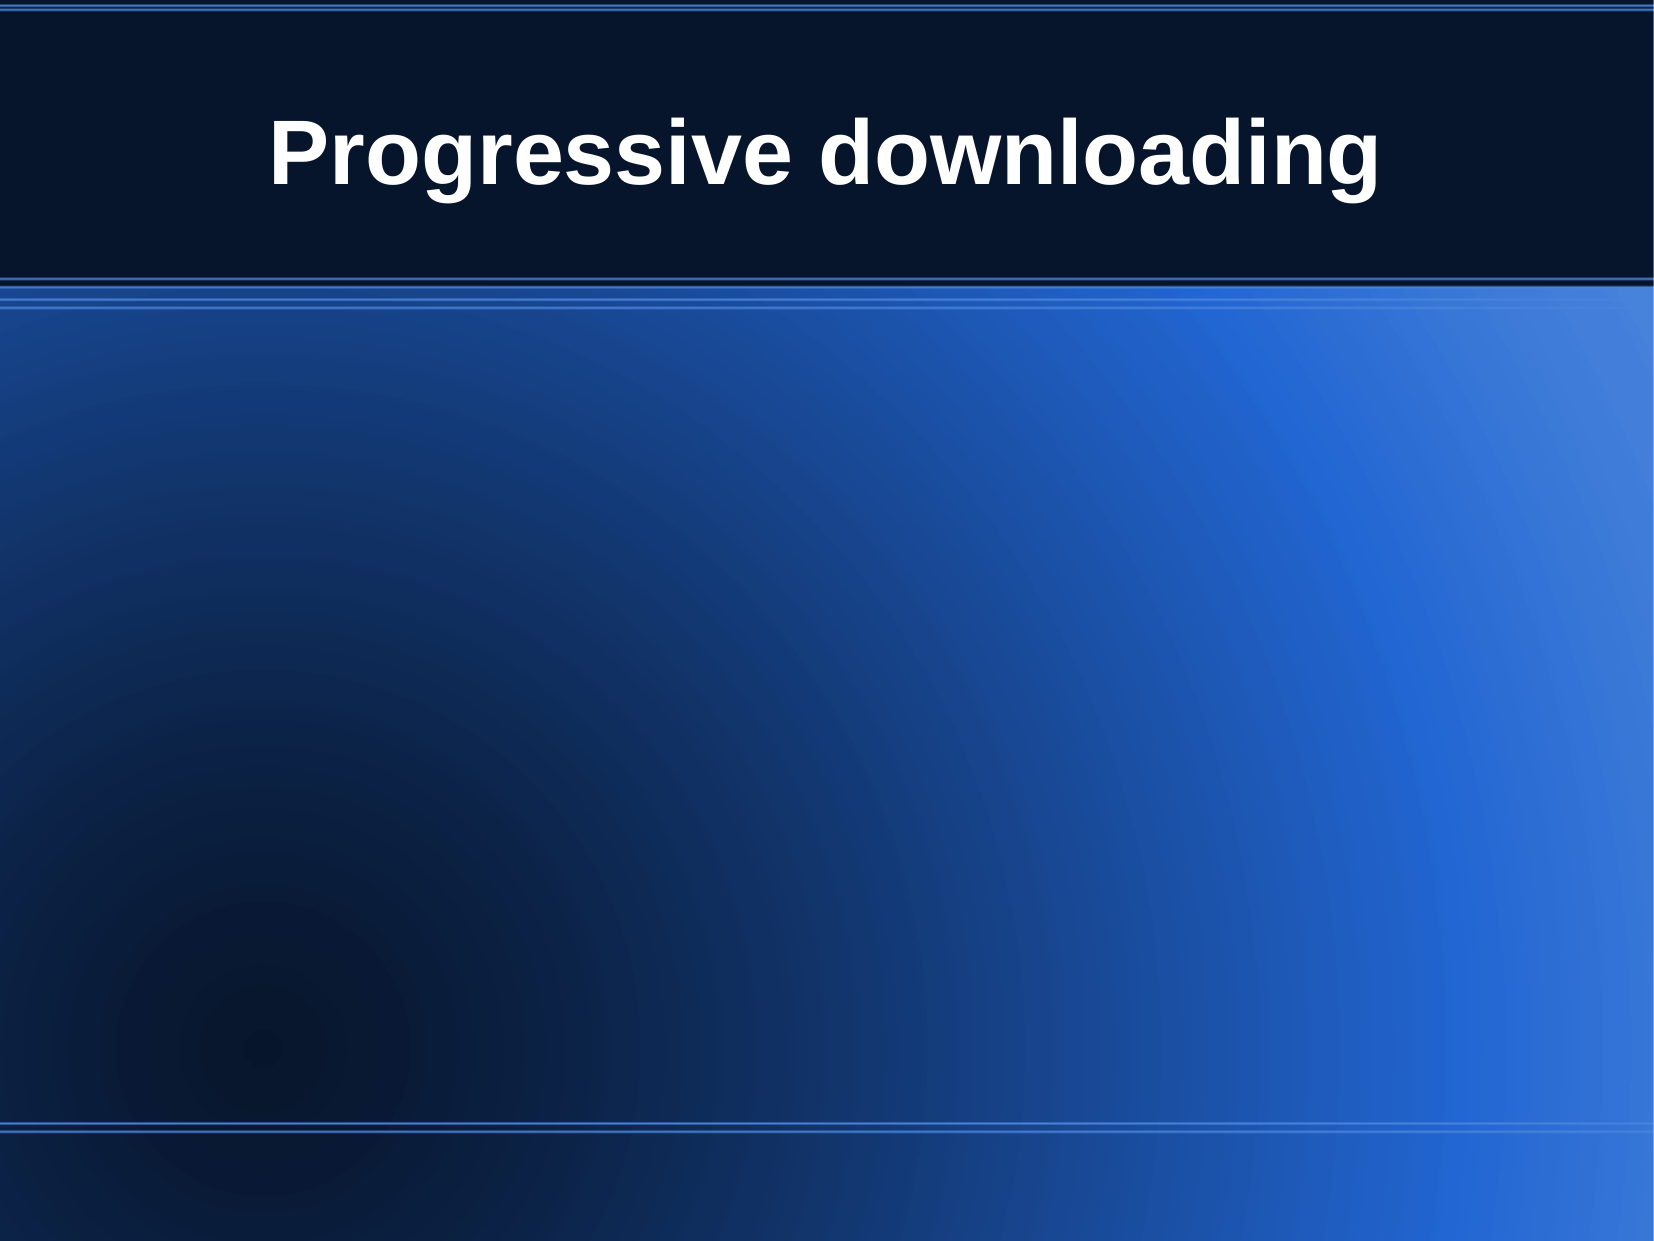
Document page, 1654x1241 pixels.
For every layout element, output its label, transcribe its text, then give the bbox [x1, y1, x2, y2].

title Progressive downloading [82, 49, 1571, 257]
picture [0, 0, 1654, 1241]
